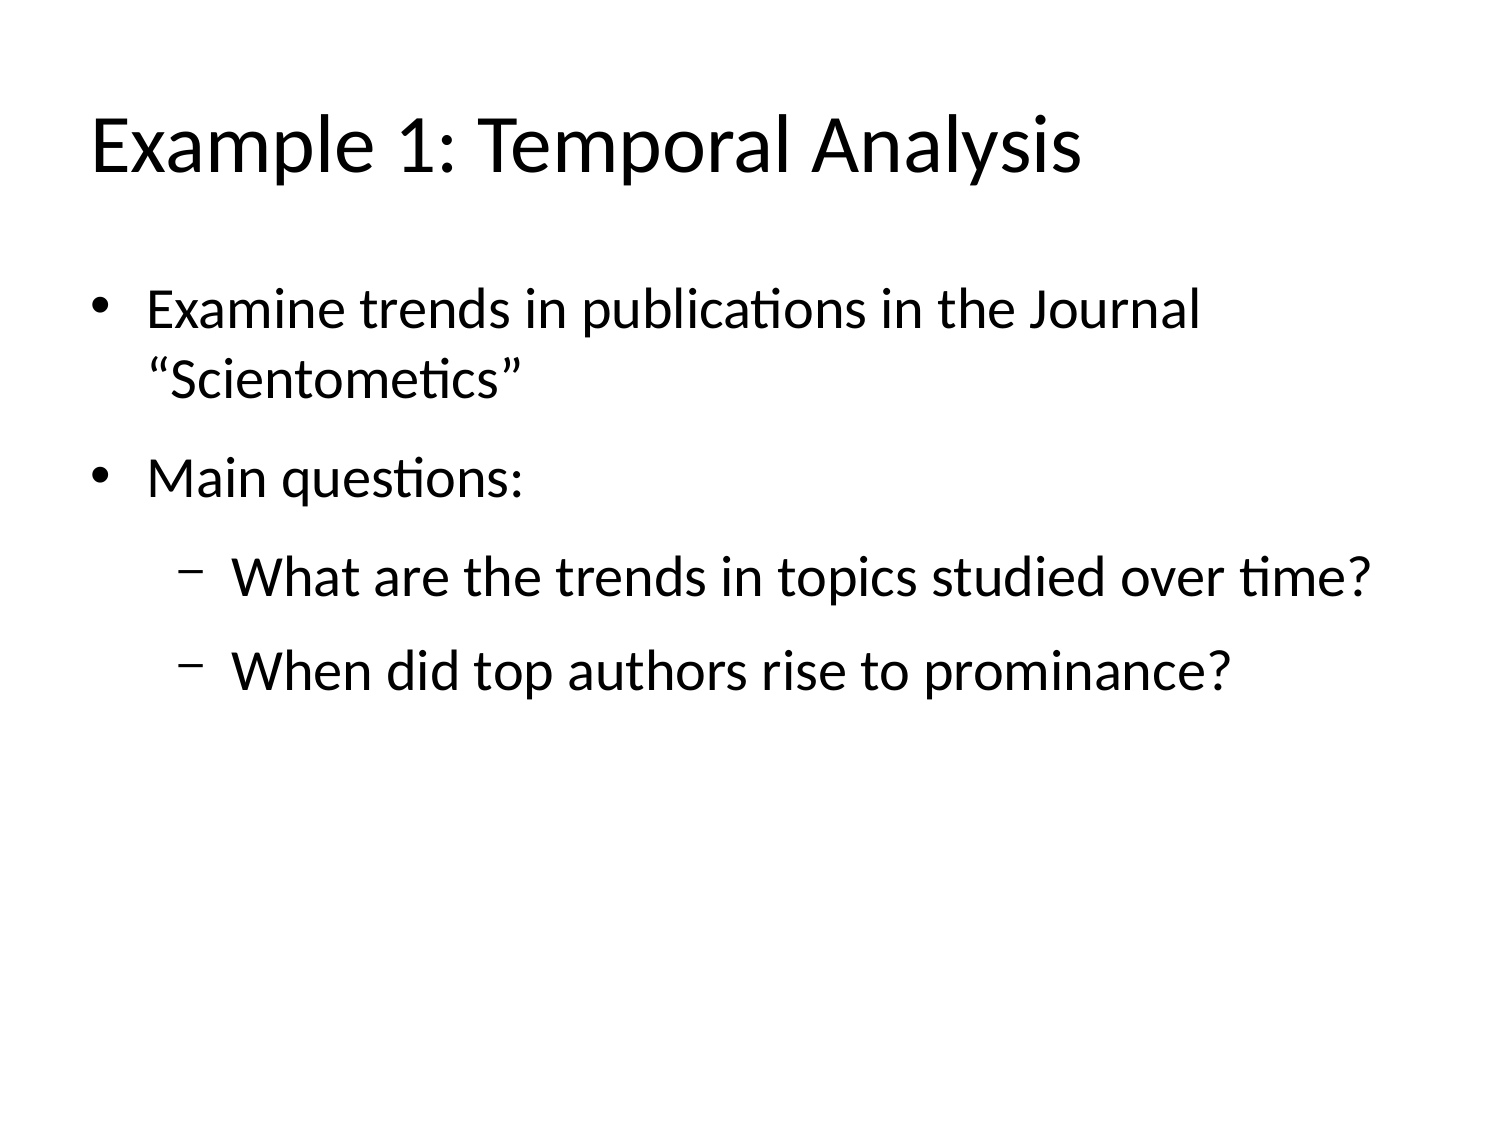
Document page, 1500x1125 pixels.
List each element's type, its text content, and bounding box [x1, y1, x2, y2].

title Example 1: Temporal Analysis [75, 45, 1425, 233]
list Examine trends in publications in the Journal “Scientometics” Main questions: What are the trends in topics studied over time? When did top authors rise to prominance? [75, 262, 1425, 1005]
